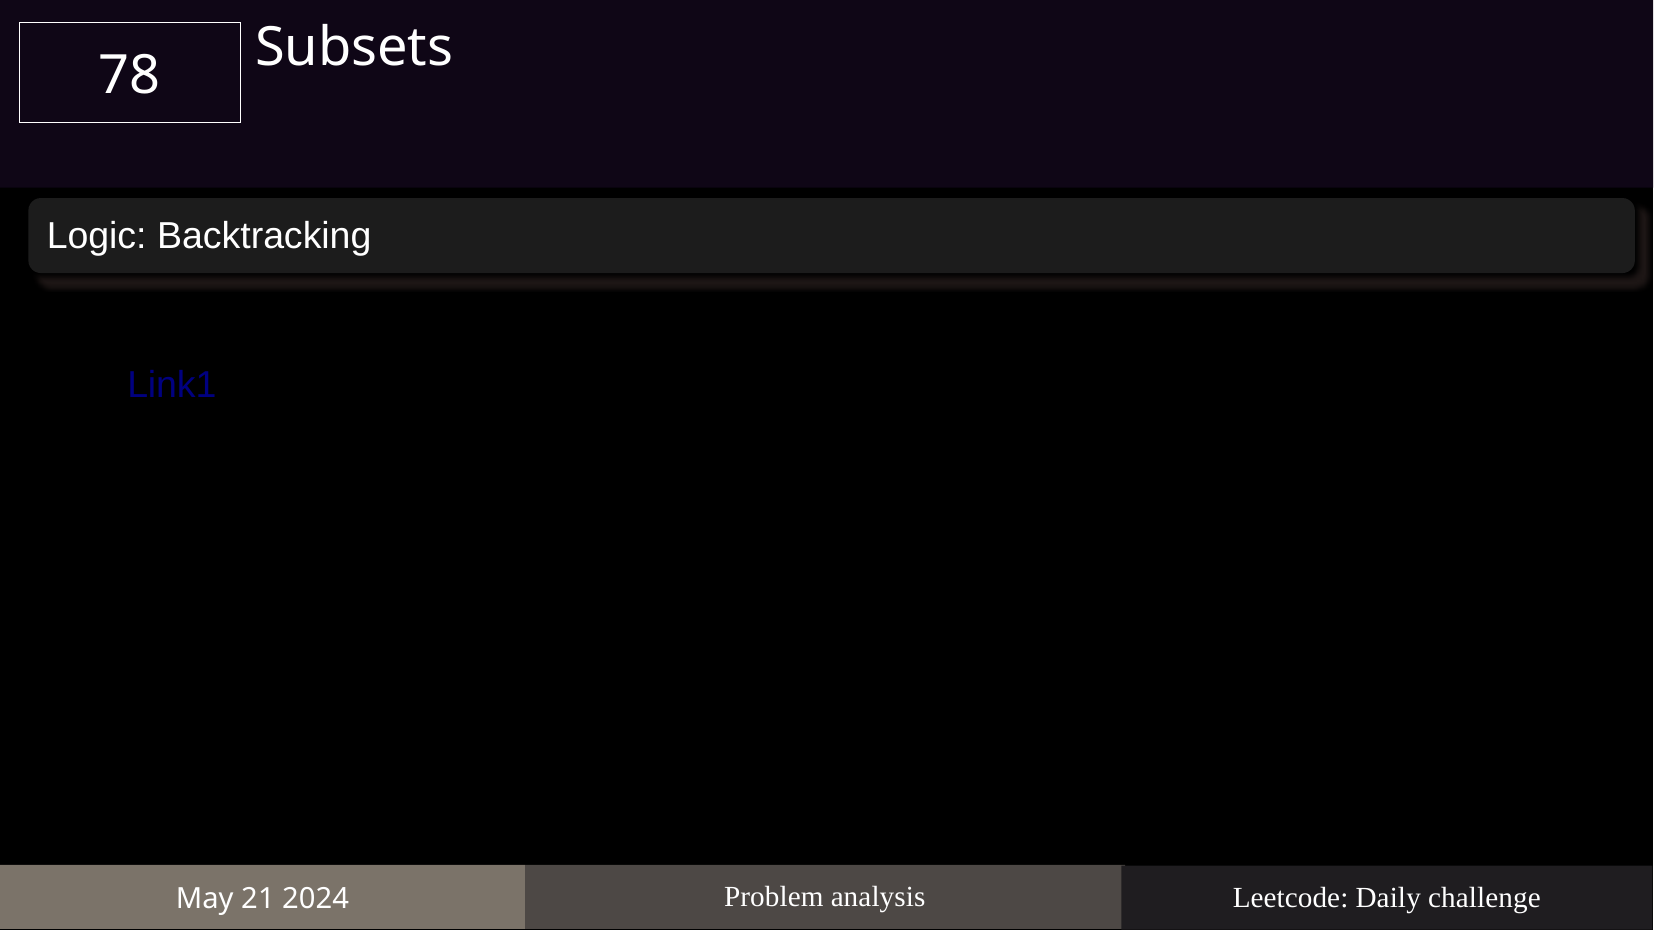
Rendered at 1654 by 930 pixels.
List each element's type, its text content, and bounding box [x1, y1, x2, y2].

text_box Link1 [112, 355, 1313, 413]
text_box Logic: Backtracking [28, 198, 1635, 274]
